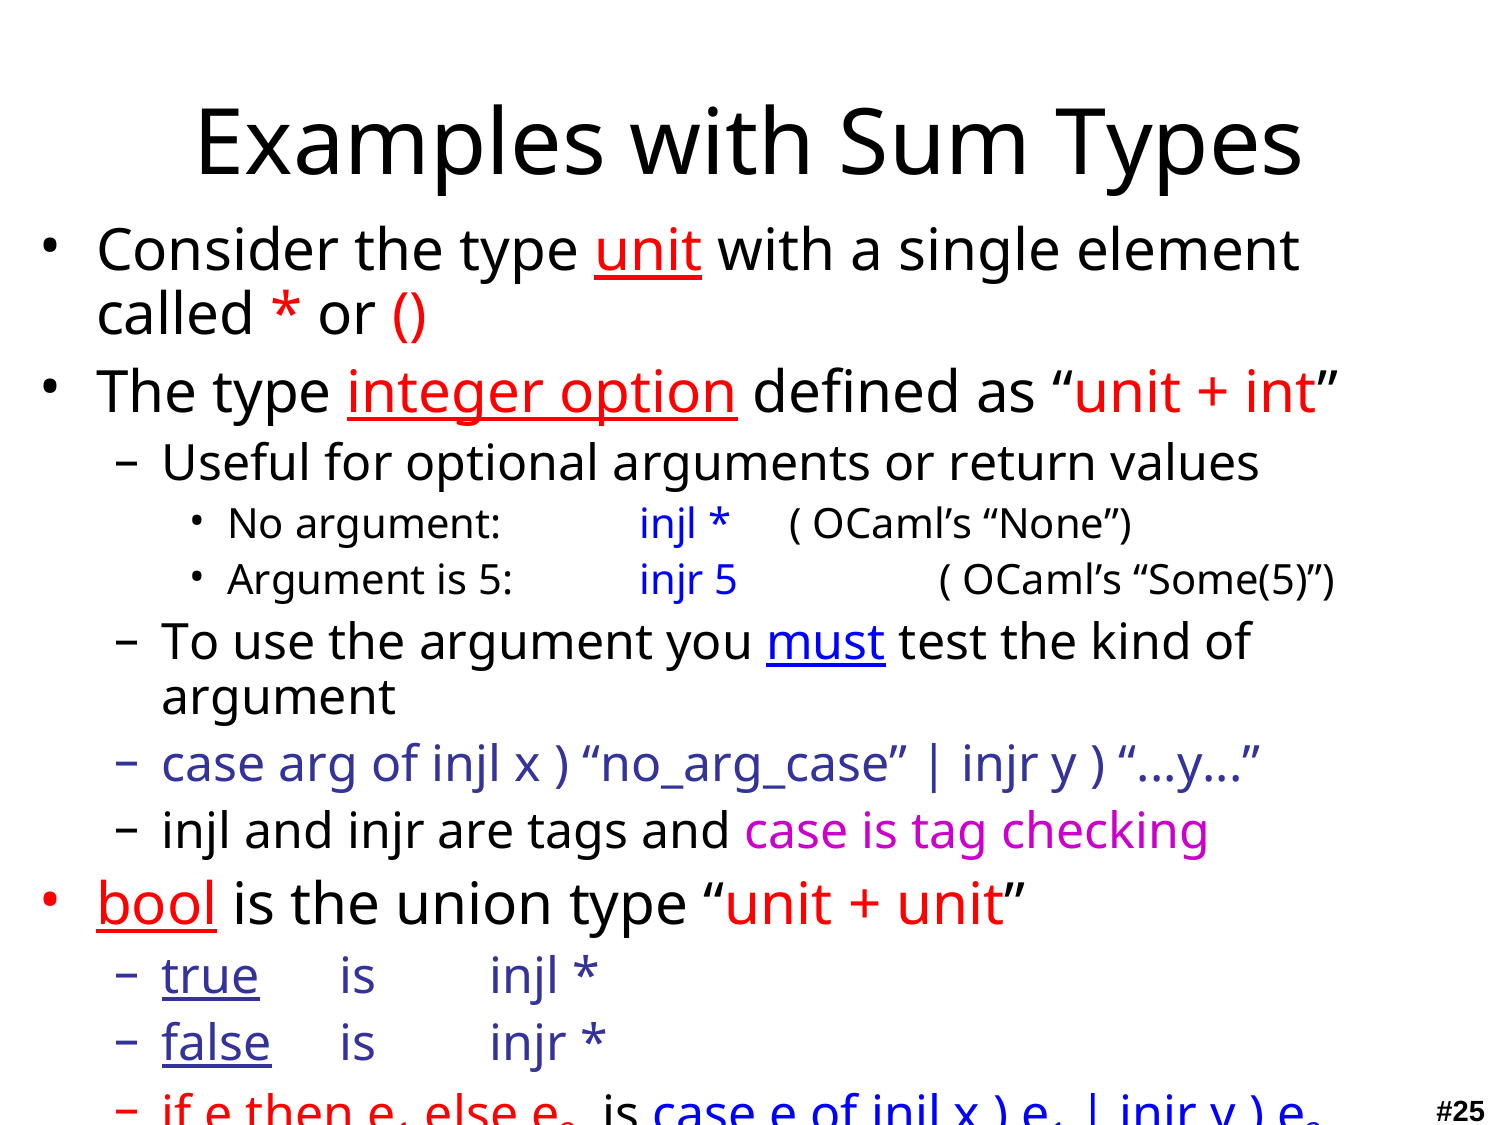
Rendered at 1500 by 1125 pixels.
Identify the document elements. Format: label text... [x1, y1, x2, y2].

list Consider the type unit with a single element called * or () The type integer option defined as “unit + int” Useful for optional arguments or return values No argument: injl * ( OCaml’s “None”) Argument is 5: injr 5 ( OCaml’s “Some(5)”) To use the argument you must test the kind of argument case arg of injl x ) “no_arg_case” | injr y ) “...y...” injl and injr are tags and case is tag checking bool is the union type “unit + unit” true is injl * false is injr * if e then e1 else e2 is case e of injl x ) e1 | injr y ) e2 [24, 212, 1476, 1051]
title Examples with Sum Types [24, 45, 1476, 212]
